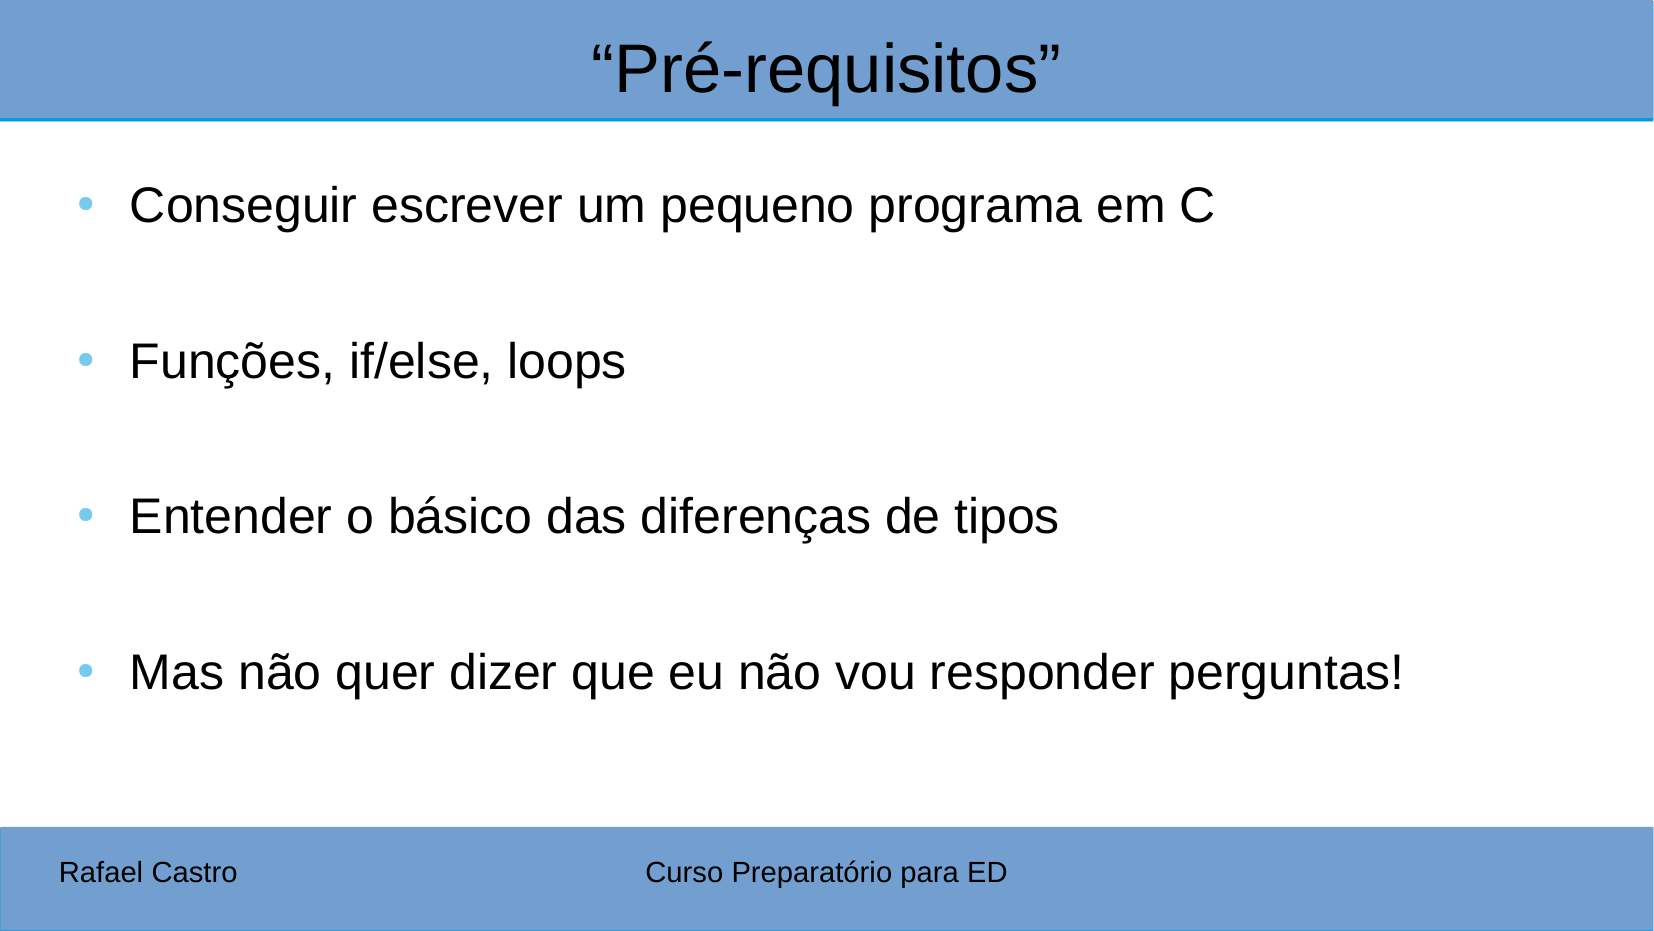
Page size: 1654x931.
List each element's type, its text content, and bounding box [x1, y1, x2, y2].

list Conseguir escrever um pequeno programa em C Funções, if/else, loops Entender o básico das diferenças de tipos Mas não quer dizer que eu não vou responder perguntas! [59, 177, 1595, 768]
title “Pré-requisitos” [59, 29, 1595, 108]
